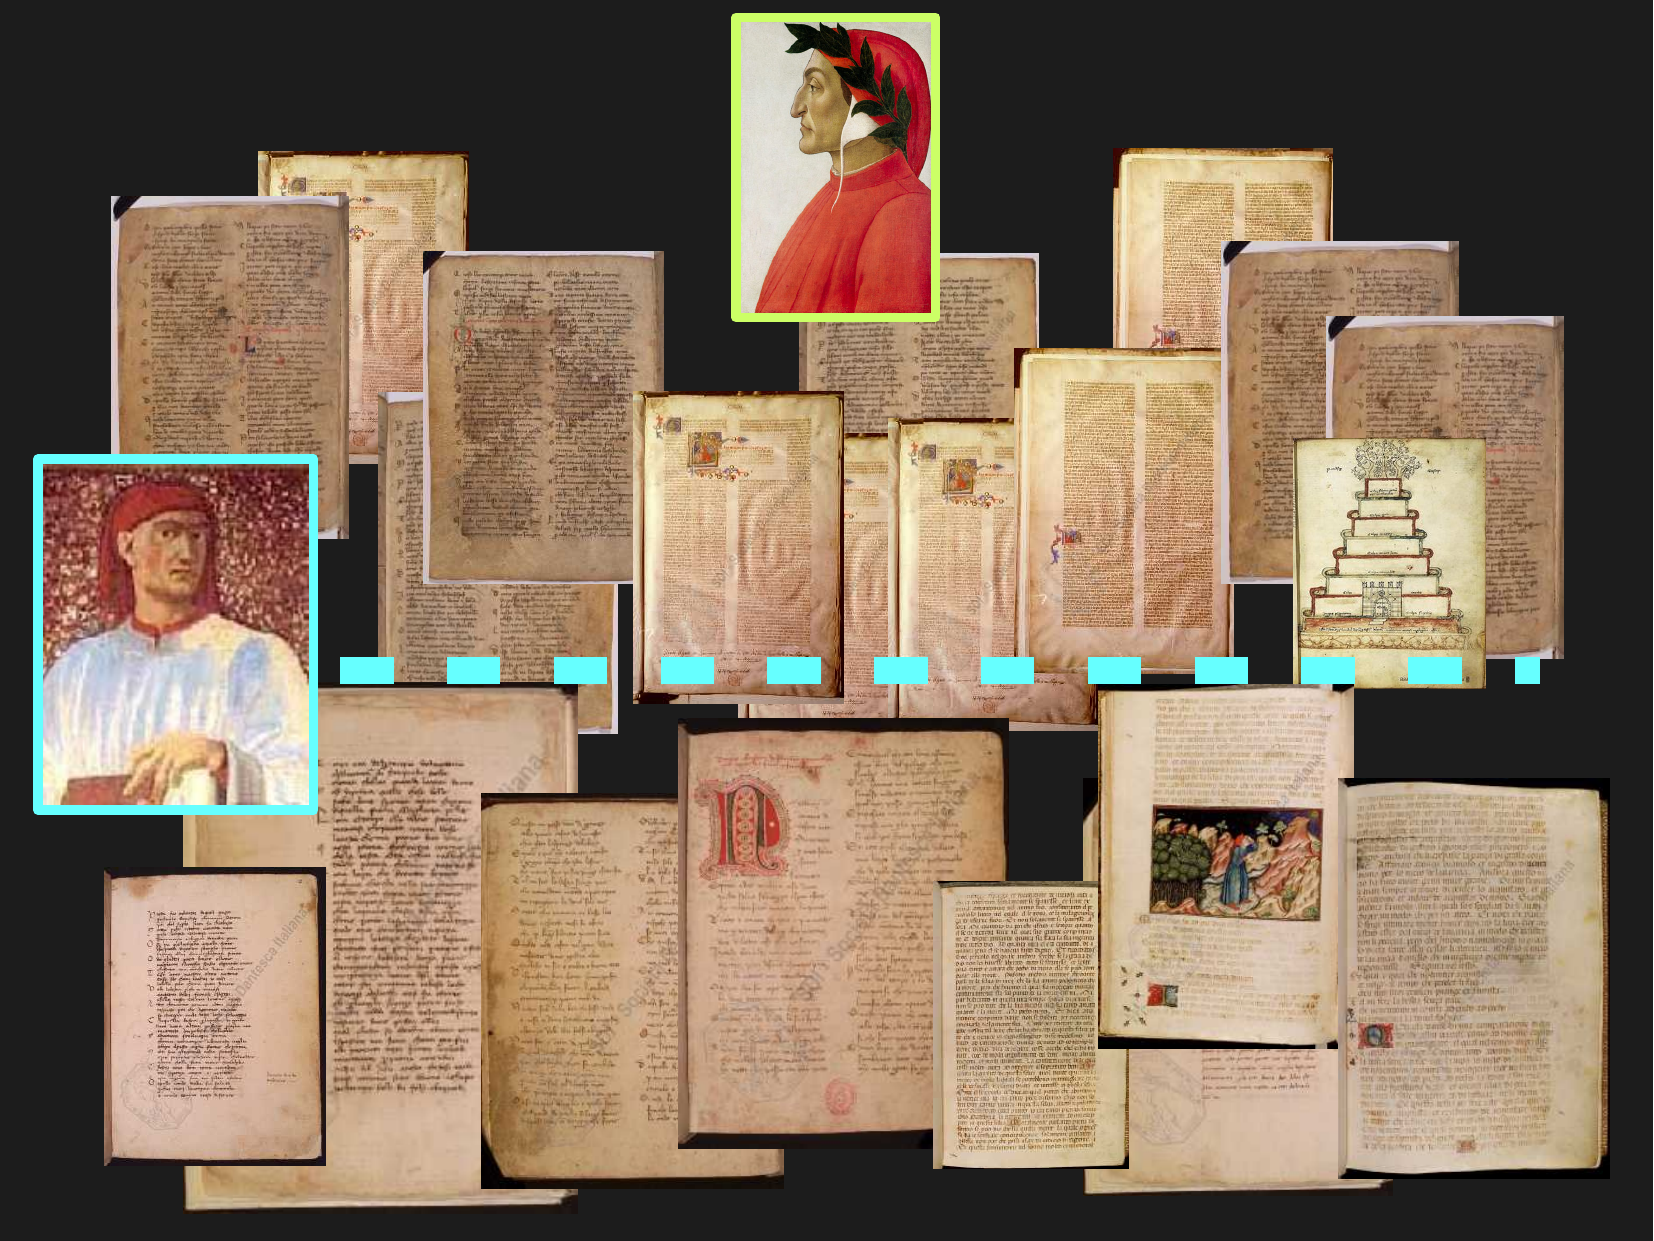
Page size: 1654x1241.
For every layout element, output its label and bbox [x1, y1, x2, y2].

picture [104, 148, 1610, 1214]
picture [42, 463, 309, 806]
picture [740, 21, 931, 313]
